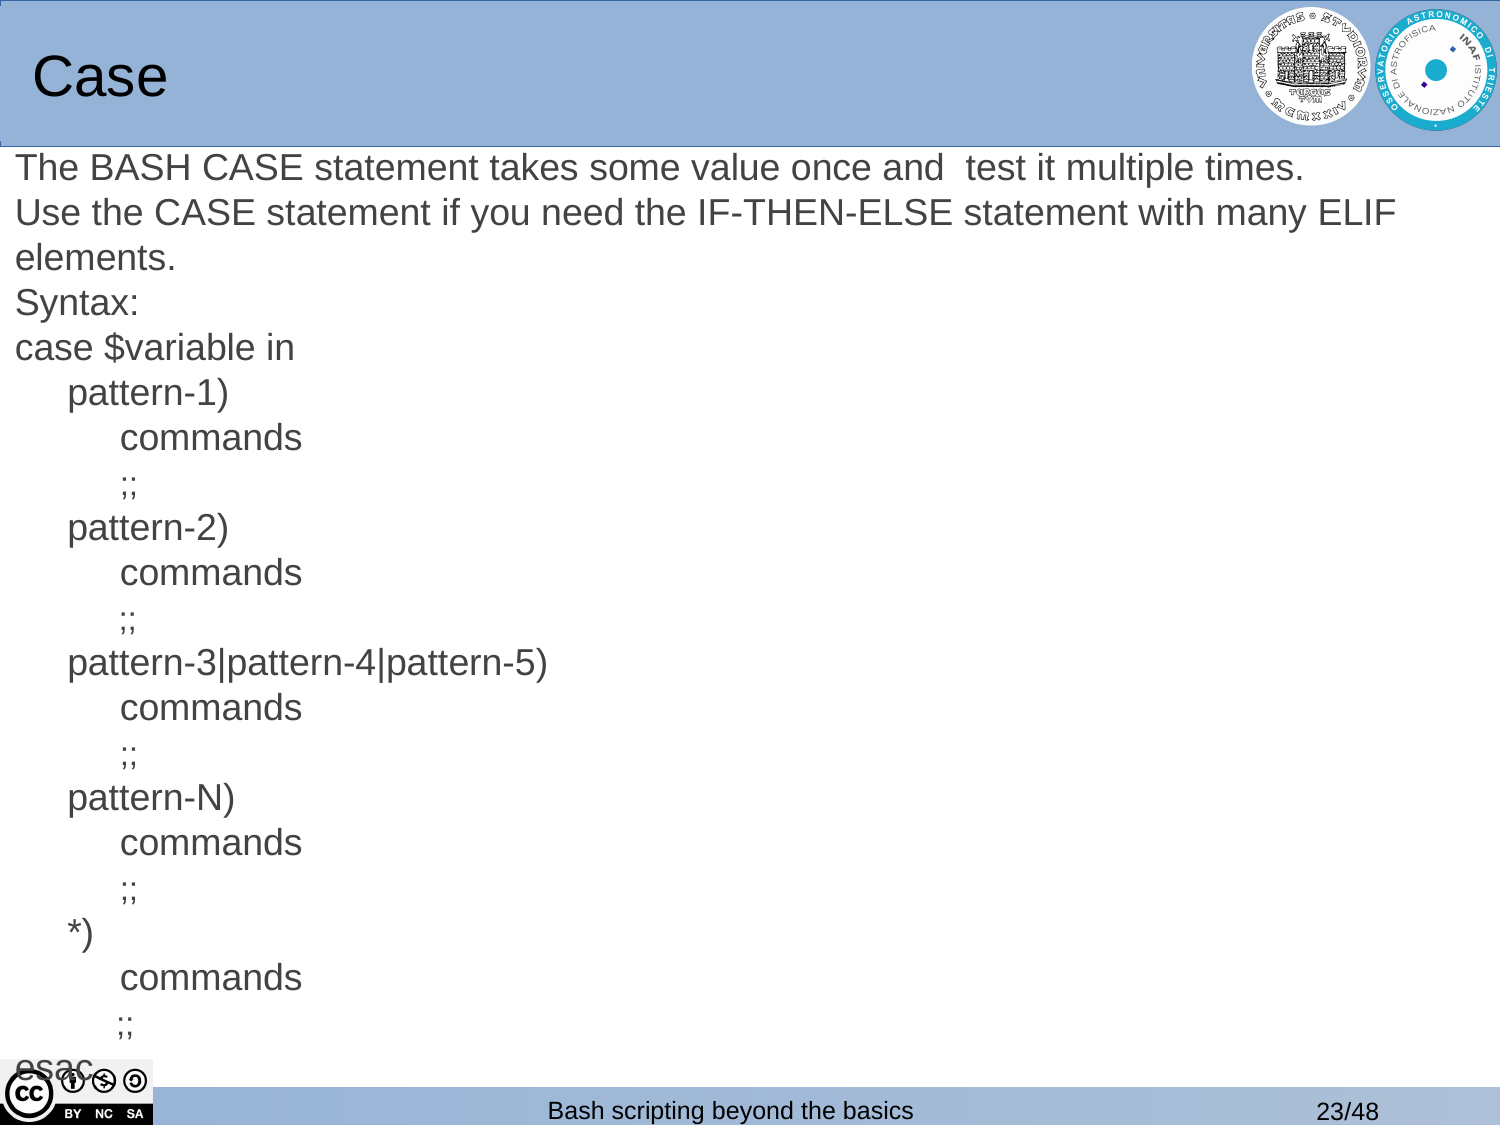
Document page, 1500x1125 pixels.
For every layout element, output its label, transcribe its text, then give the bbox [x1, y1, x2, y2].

list The BASH CASE statement takes some value once and test it multiple times. Use the CASE statement if you need the IF-THEN-ELSE statement with many ELIF elements. Syntax: case $variable in pattern-1) commands ;; pattern-2) commands ;; pattern-3|pattern-4|pattern-5) commands ;; pattern-N) commands ;; *) commands ;; esac [0, 134, 1500, 1081]
text_box Case [0, 5, 1232, 141]
picture [0, 1081, 153, 1125]
picture [1252, 0, 1500, 134]
